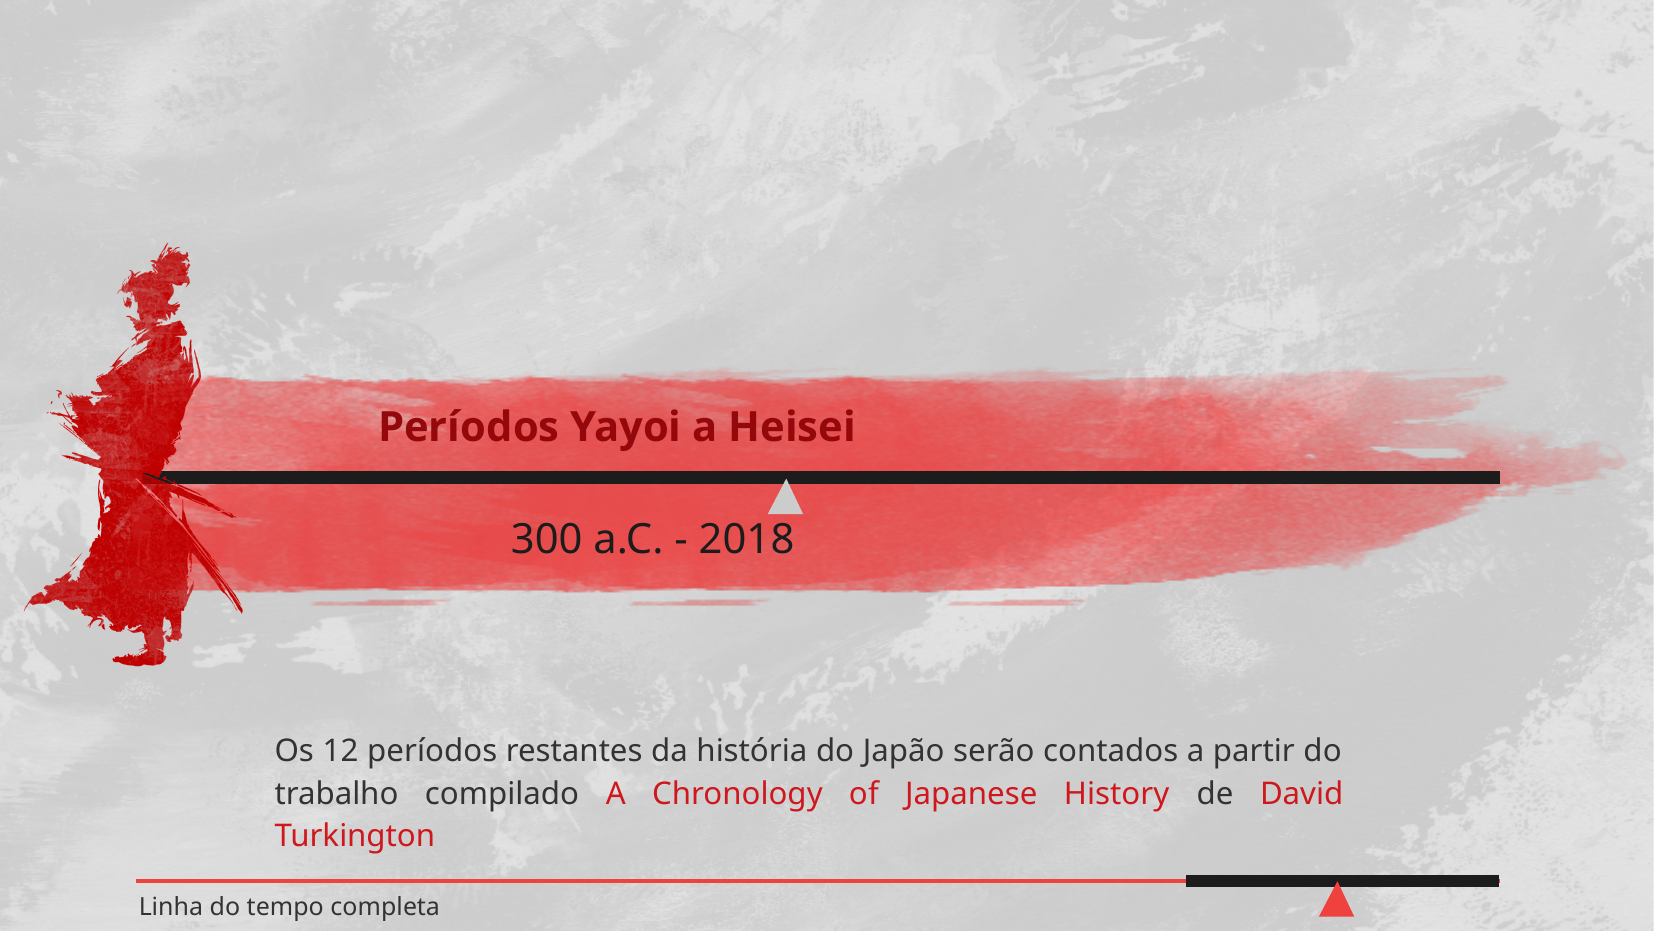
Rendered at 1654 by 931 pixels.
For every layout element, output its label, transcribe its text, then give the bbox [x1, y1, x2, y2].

text_box Linha do tempo completa [124, 880, 532, 926]
picture [0, 0, 1654, 931]
text_box [767, 478, 804, 515]
text_box Os 12 períodos restantes da história do Japão serão contados a partir do trabalho compilado A Chronology of Japanese History de David Turkington [259, 720, 1359, 813]
text_box [1318, 881, 1355, 917]
text_box Períodos Yayoi a Heisei [363, 389, 926, 460]
text_box 300 a.C. - 2018 [496, 500, 839, 571]
